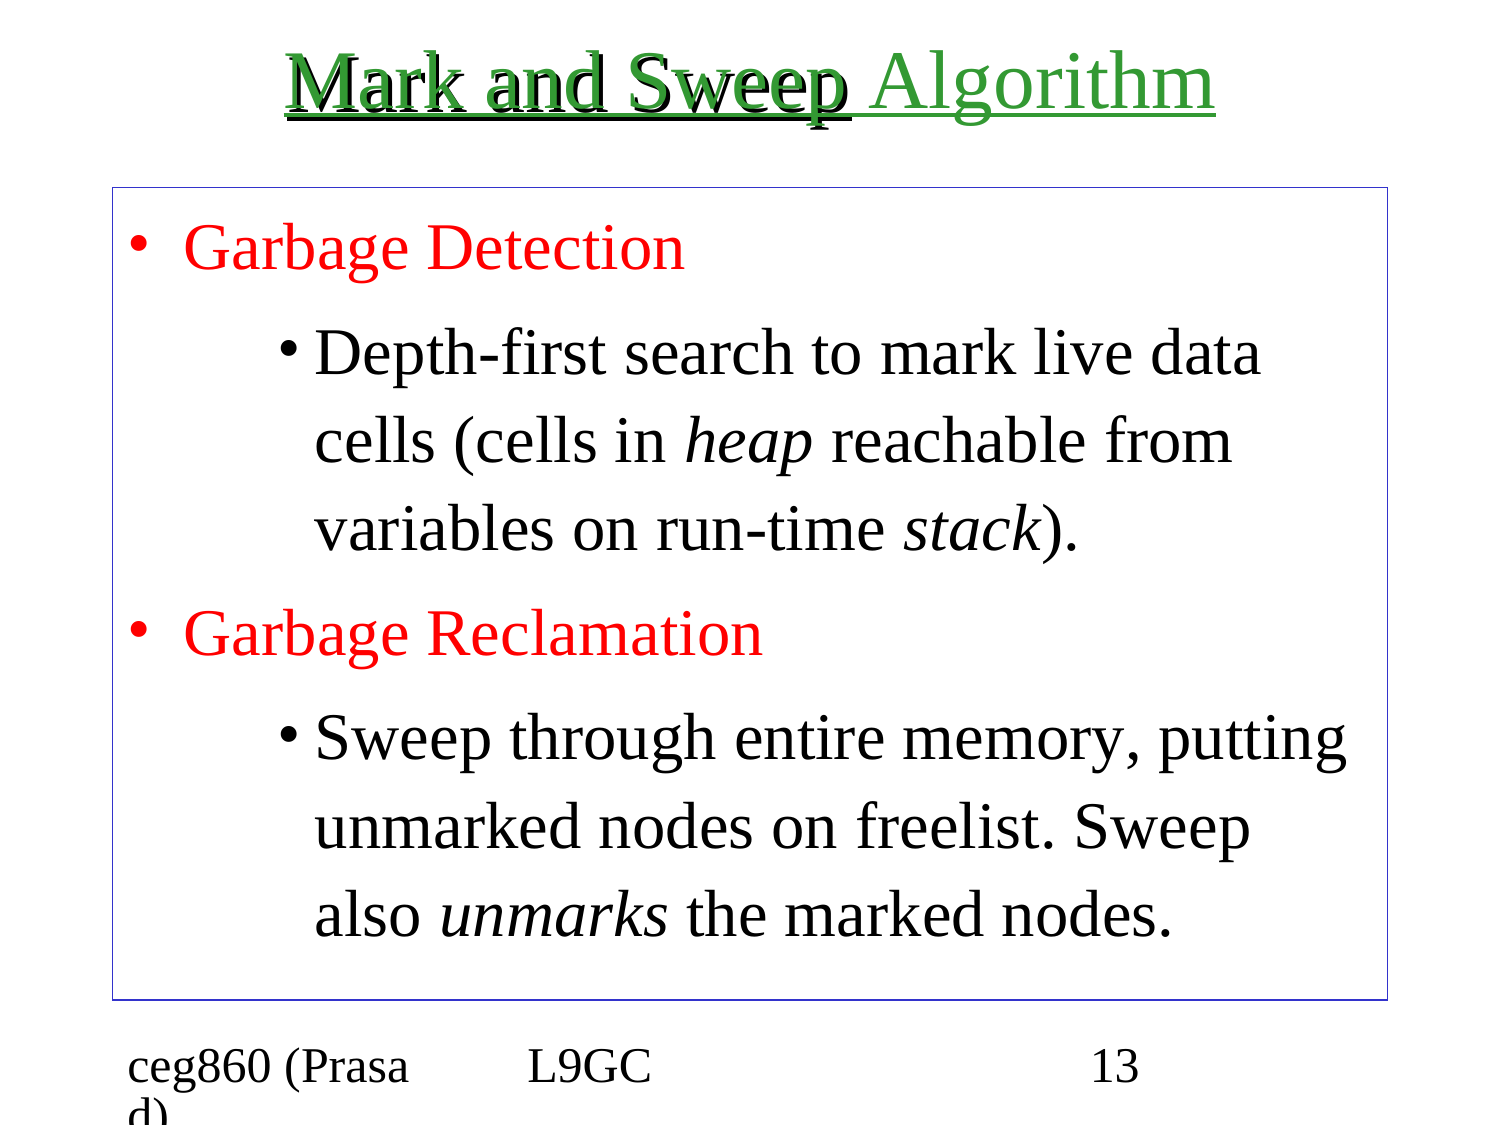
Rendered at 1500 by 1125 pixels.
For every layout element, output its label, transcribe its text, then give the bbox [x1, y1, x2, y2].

list Garbage Detection Depth-first search to mark live data cells (cells in heap reachable from variables on run-time stack). Garbage Reclamation Sweep through entire memory, putting unmarked nodes on freelist. Sweep also unmarks the marked nodes. [112, 187, 1388, 1001]
title Mark and Sweep Algorithm [112, 0, 1388, 151]
